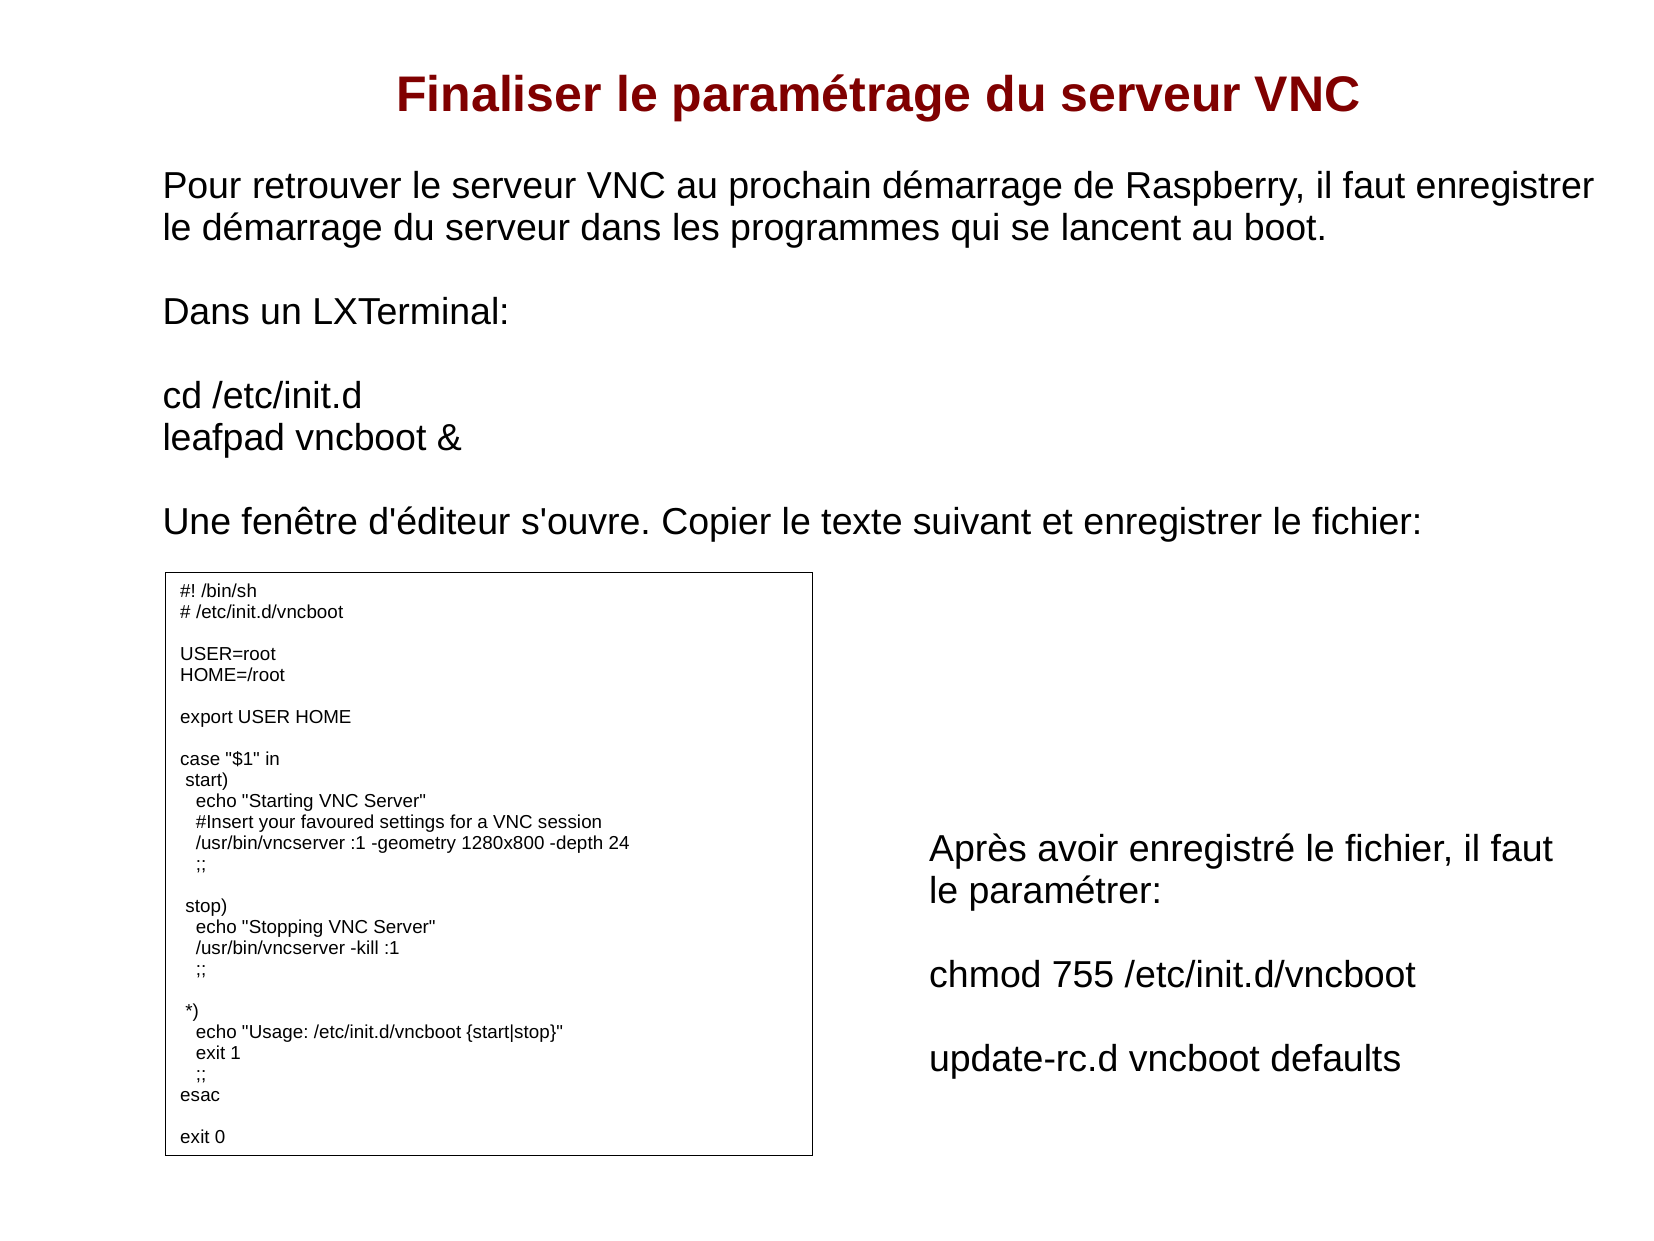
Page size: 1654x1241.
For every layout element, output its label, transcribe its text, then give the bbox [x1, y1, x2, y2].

text_box Finaliser le paramétrage du serveur VNC Pour retrouver le serveur VNC au prochain démarrage de Raspberry, il faut enregistrer le démarrage du serveur dans les programmes qui se lancent au boot. Dans un LXTerminal: cd /etc/init.d leafpad vncboot & Une fenêtre d'éditeur s'ouvre. Copier le texte suivant et enregistrer le fichier: [147, 59, 1610, 657]
text_box #! /bin/sh # /etc/init.d/vncboot USER=root HOME=/root export USER HOME case "$1" in start) echo "Starting VNC Server" #Insert your favoured settings for a VNC session /usr/bin/vncserver :1 -geometry 1280x800 -depth 24 ;; stop) echo "Stopping VNC Server" /usr/bin/vncserver -kill :1 ;; *) echo "Usage: /etc/init.d/vncboot {start|stop}" exit 1 ;; esac exit 0 [165, 572, 813, 1149]
text_box Après avoir enregistré le fichier, il faut le paramétrer: chmod 755 /etc/init.d/vncboot update-rc.d vncboot defaults [914, 820, 1577, 1172]
